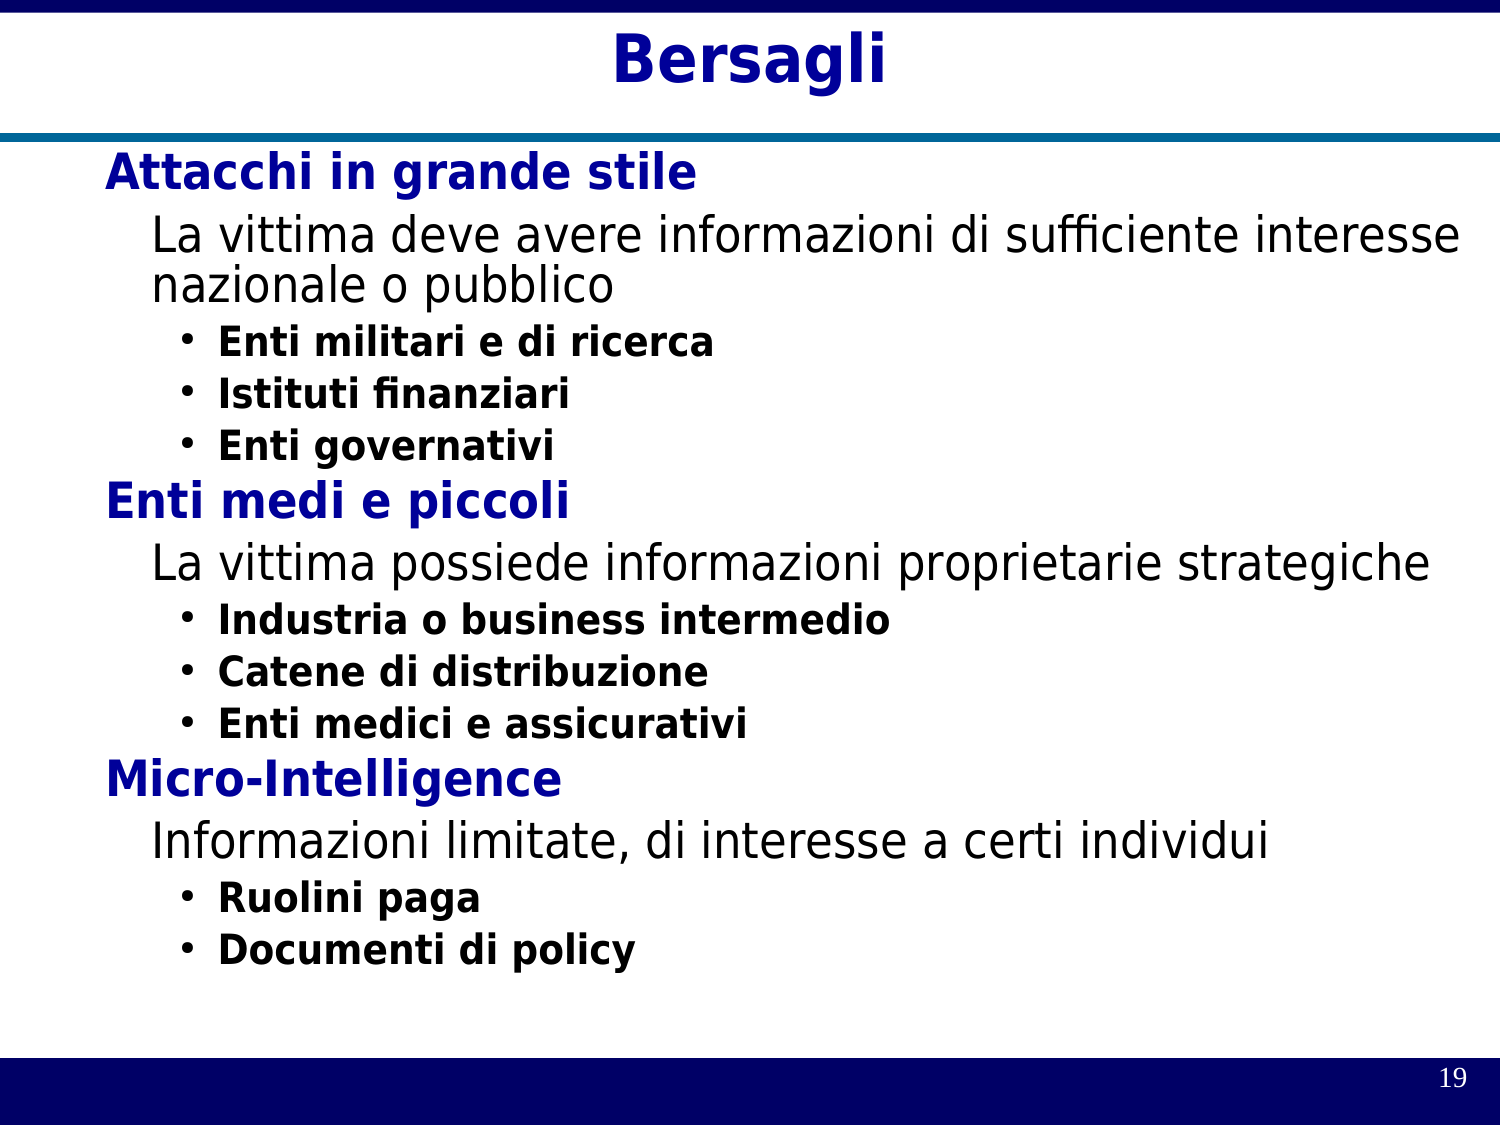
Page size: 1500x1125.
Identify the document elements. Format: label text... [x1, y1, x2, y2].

list Attacchi in grande stile La vittima deve avere informazioni di sufficiente interesse nazionale o pubblico Enti militari e di ricerca Istituti finanziari Enti governativi Enti medi e piccoli La vittima possiede informazioni proprietarie strategiche Industria o business intermedio Catene di distribuzione Enti medici e assicurativi Micro-Intelligence Informazioni limitate, di interesse a certi individui Ruolini paga Documenti di policy [30, 149, 1471, 1041]
title Bersagli [30, 0, 1471, 126]
